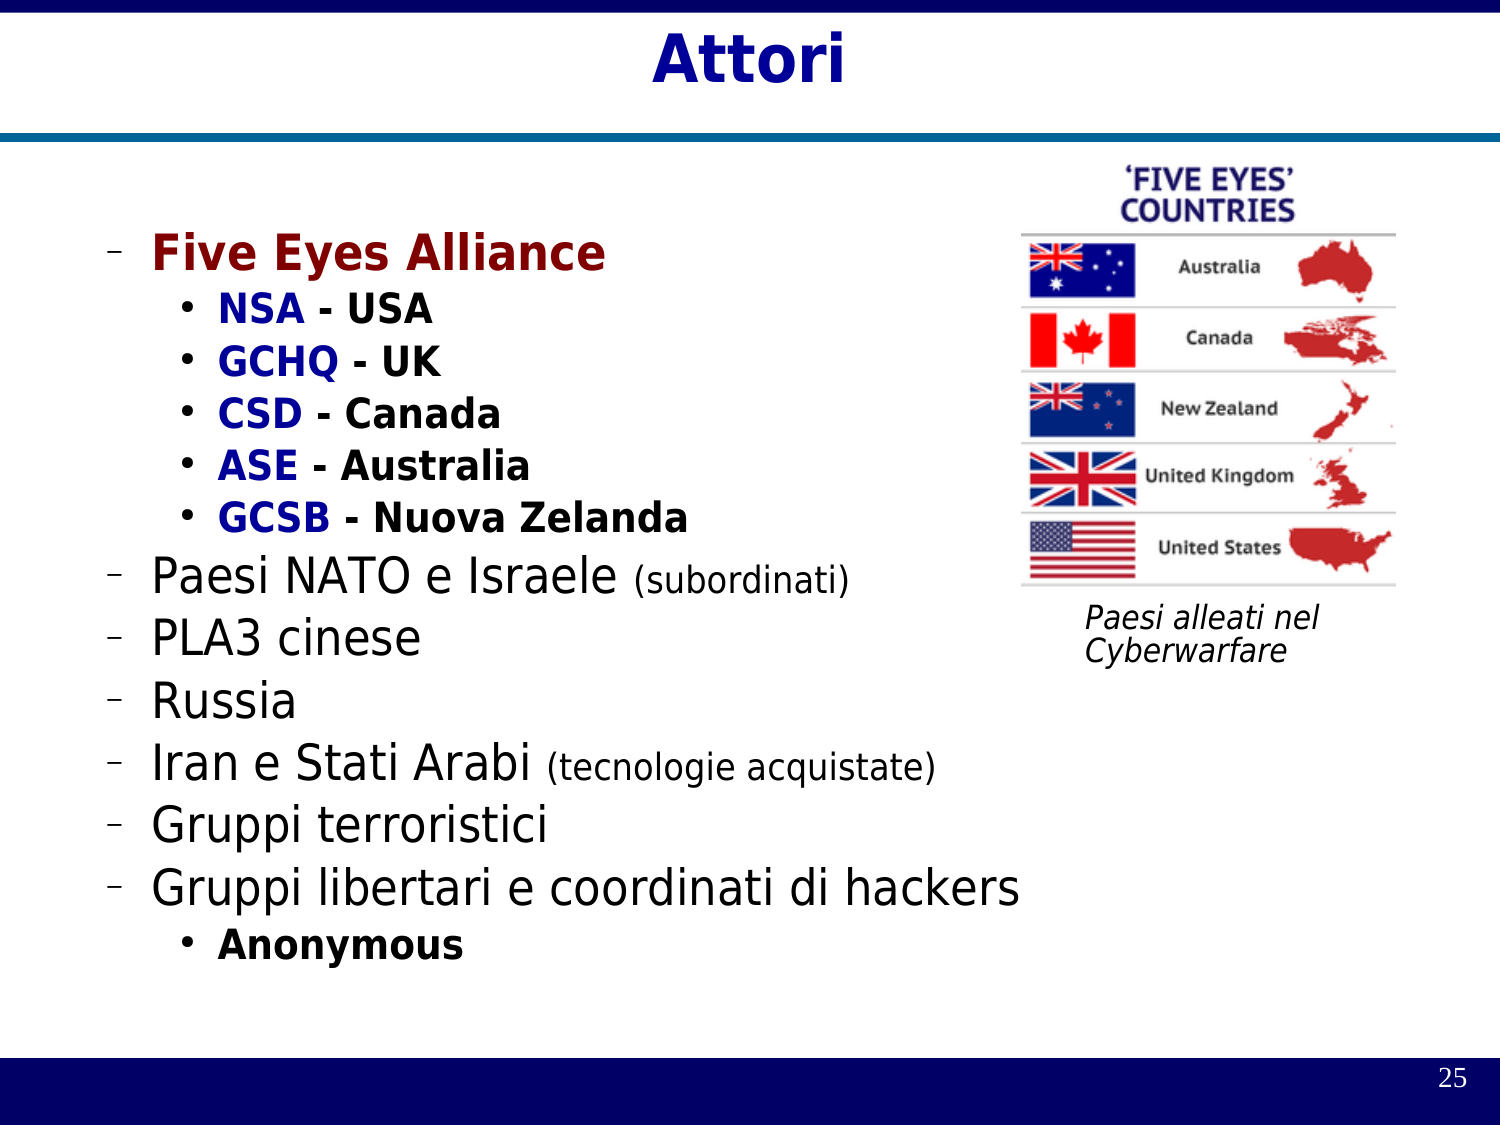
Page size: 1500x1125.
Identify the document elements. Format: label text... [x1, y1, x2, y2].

picture [1021, 164, 1396, 605]
text_box Paesi alleati nel Cyberwarfare [1085, 603, 1321, 676]
title Attori [30, 0, 1471, 126]
list Five Eyes Alliance NSA - USA GCHQ - UK CSD - Canada ASE - Australia GCSB - Nuova Zelanda Paesi NATO e Israele (subordinati) PLA3 cinese Russia Iran e Stati Arabi (tecnologie acquistate) Gruppi terroristici Gruppi libertari e coordinati di hackers Anonymous [30, 149, 1471, 1021]
